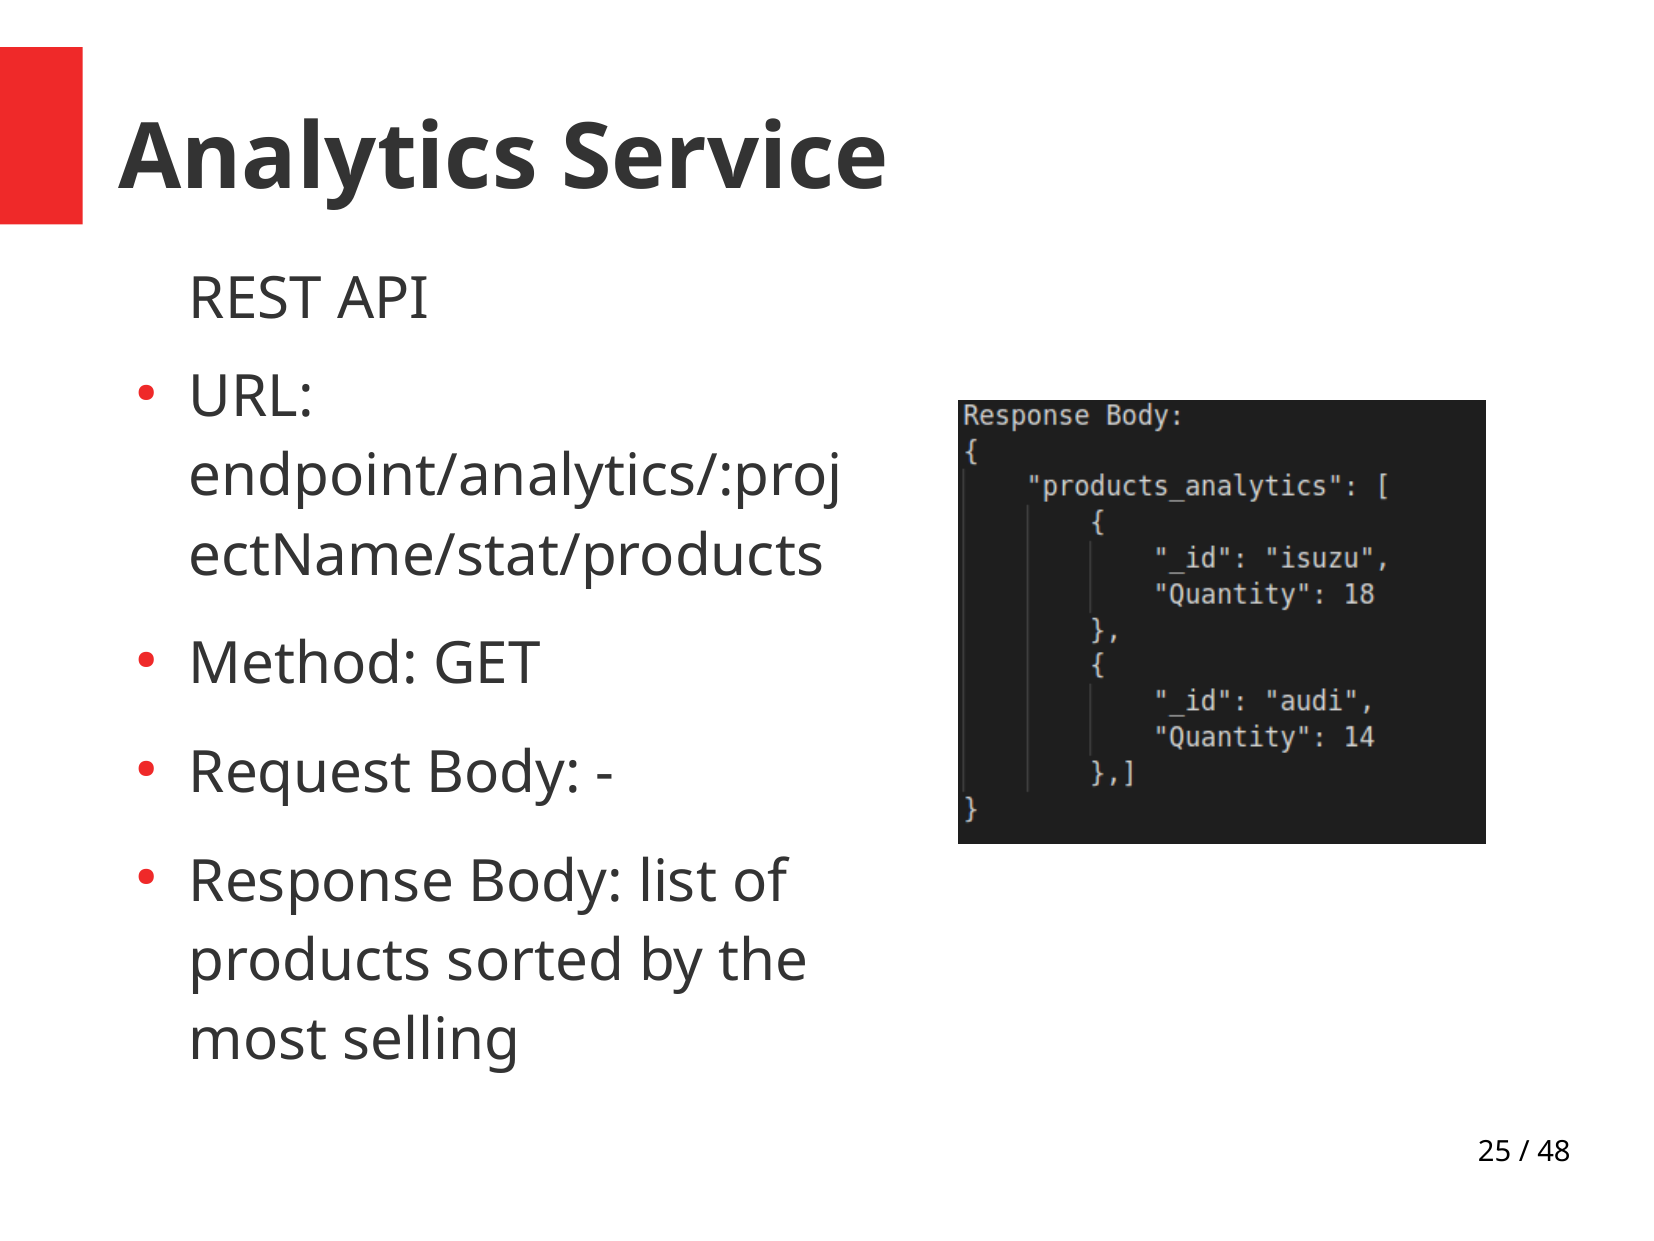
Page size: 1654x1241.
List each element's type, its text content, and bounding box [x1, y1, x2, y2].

list REST API [118, 256, 721, 353]
list URL: endpoint/analytics/:projectName/stat/products Method: GET Request Body: - Response Body: list of products sorted by the most selling [118, 354, 871, 1216]
picture [958, 400, 1486, 844]
title Analytics Service [118, 49, 1571, 257]
